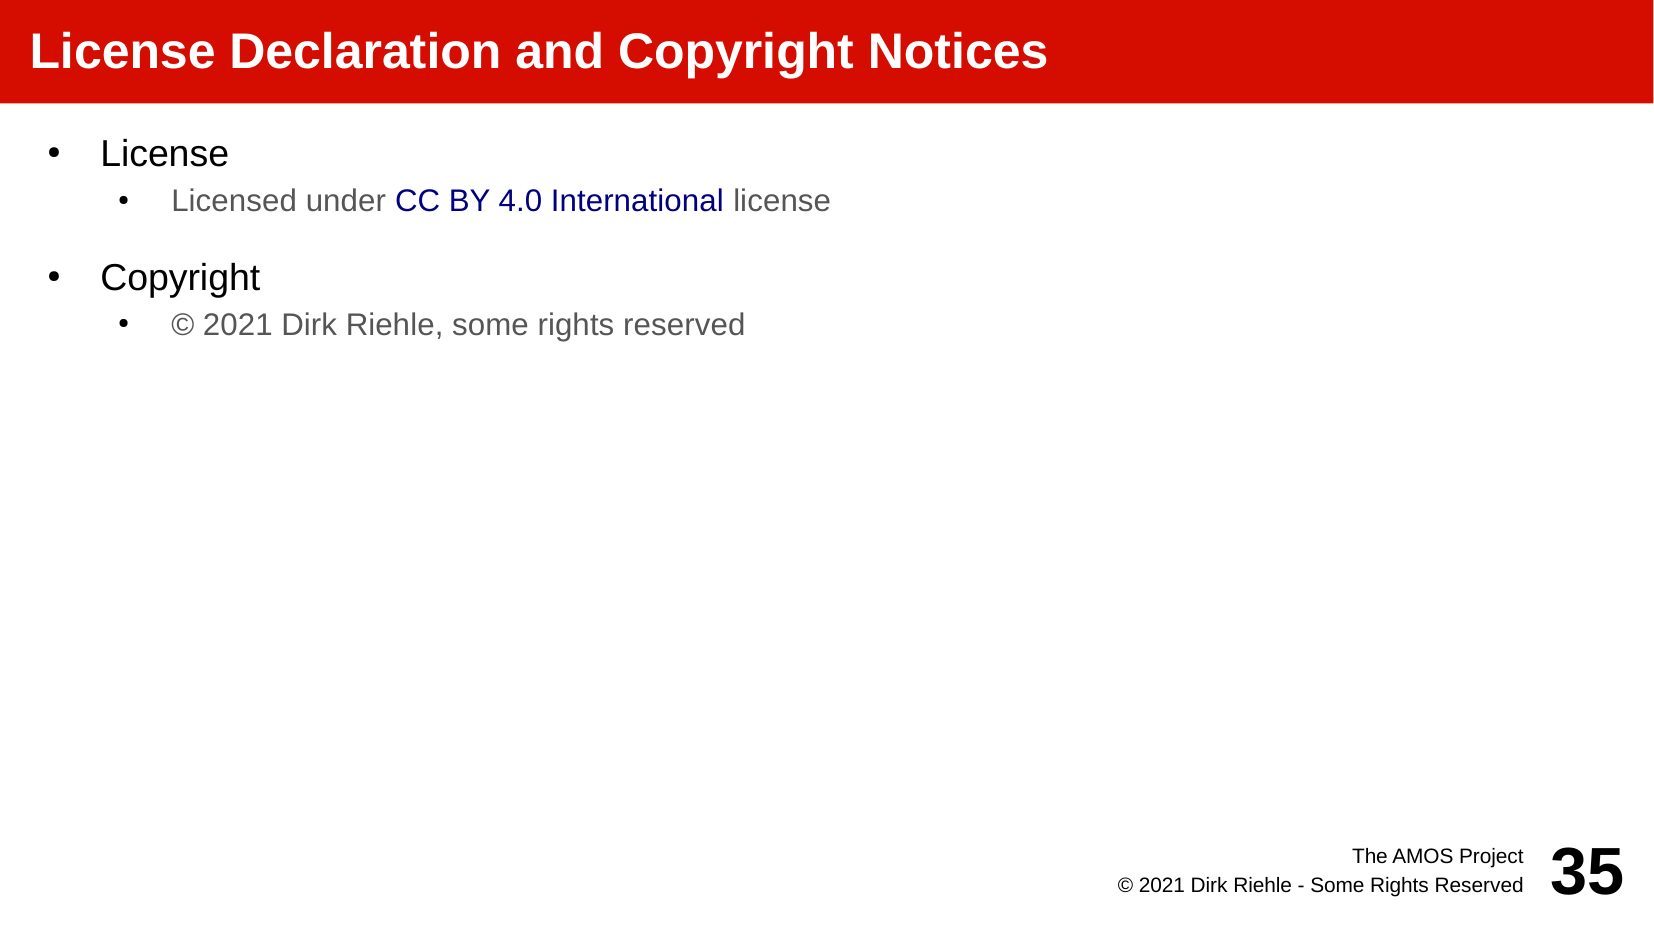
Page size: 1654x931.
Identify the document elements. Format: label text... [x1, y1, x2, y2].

list License Licensed under CC BY 4.0 International license Copyright © 2021 Dirk Riehle, some rights reserved [29, 132, 1625, 813]
title License Declaration and Copyright Notices [0, 0, 1654, 104]
